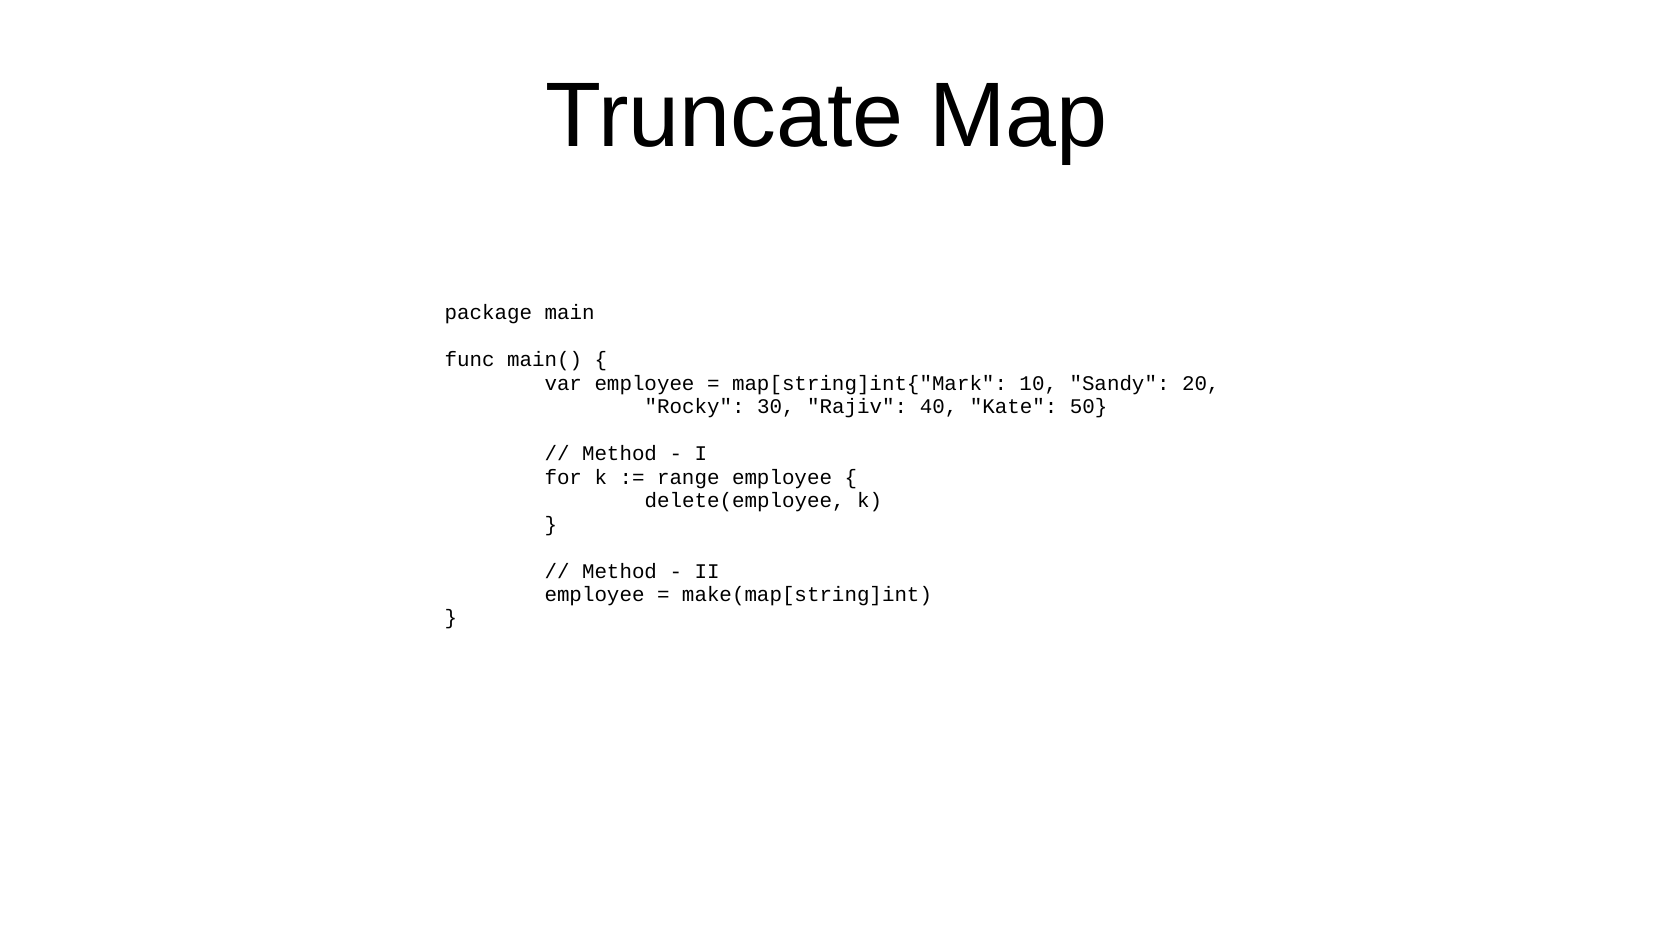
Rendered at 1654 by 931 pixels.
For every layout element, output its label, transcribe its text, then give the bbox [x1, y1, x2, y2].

text_box package main func main() { var employee = map[string]int{"Mark": 10, "Sandy": 20, "Rocky": 30, "Rajiv": 40, "Kate": 50} // Method - I for k := range employee { delete(employee, k) } // Method - II employee = make(map[string]int) } [429, 294, 1235, 639]
title Truncate Map [82, 37, 1571, 193]
